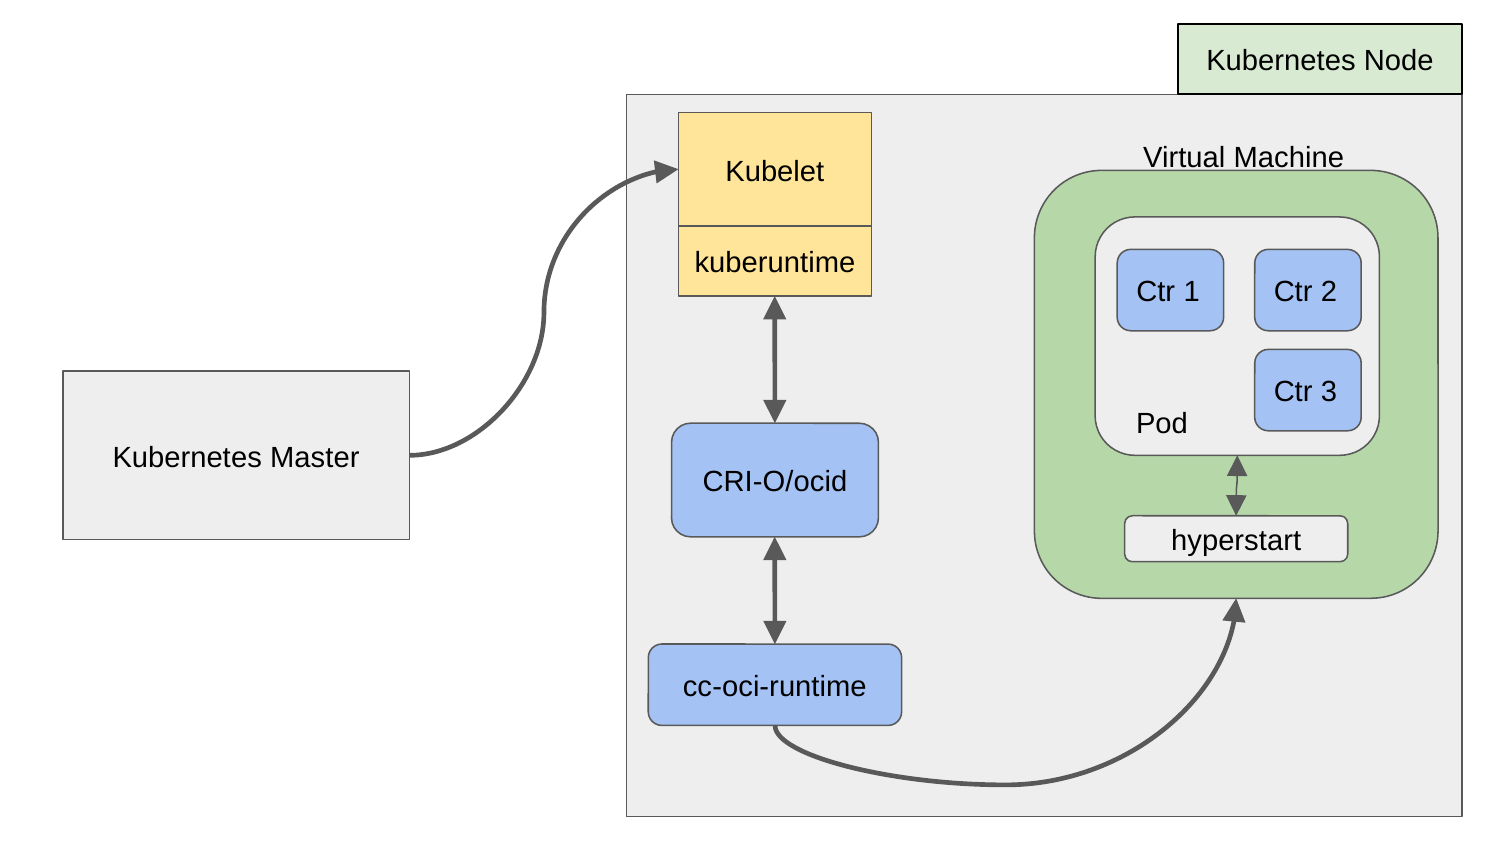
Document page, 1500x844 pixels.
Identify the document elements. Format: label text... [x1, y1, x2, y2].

text_box Kubelet [678, 112, 872, 225]
text_box hyperstart [1124, 515, 1348, 562]
text_box Ctr 1 [1117, 249, 1224, 331]
text_box Virtual Machine [1117, 132, 1371, 179]
text_box Ctr 2 [1254, 249, 1362, 331]
text_box CRI-O/ocid [671, 423, 879, 537]
text_box Pod [1109, 405, 1215, 439]
text_box cc-oci-runtime [648, 643, 902, 726]
text_box [626, 94, 1463, 817]
text_box Kubernetes Node [1178, 24, 1463, 95]
text_box Ctr 3 [1254, 349, 1362, 431]
text_box Kubernetes Master [62, 371, 410, 540]
text_box kuberuntime [678, 225, 872, 297]
